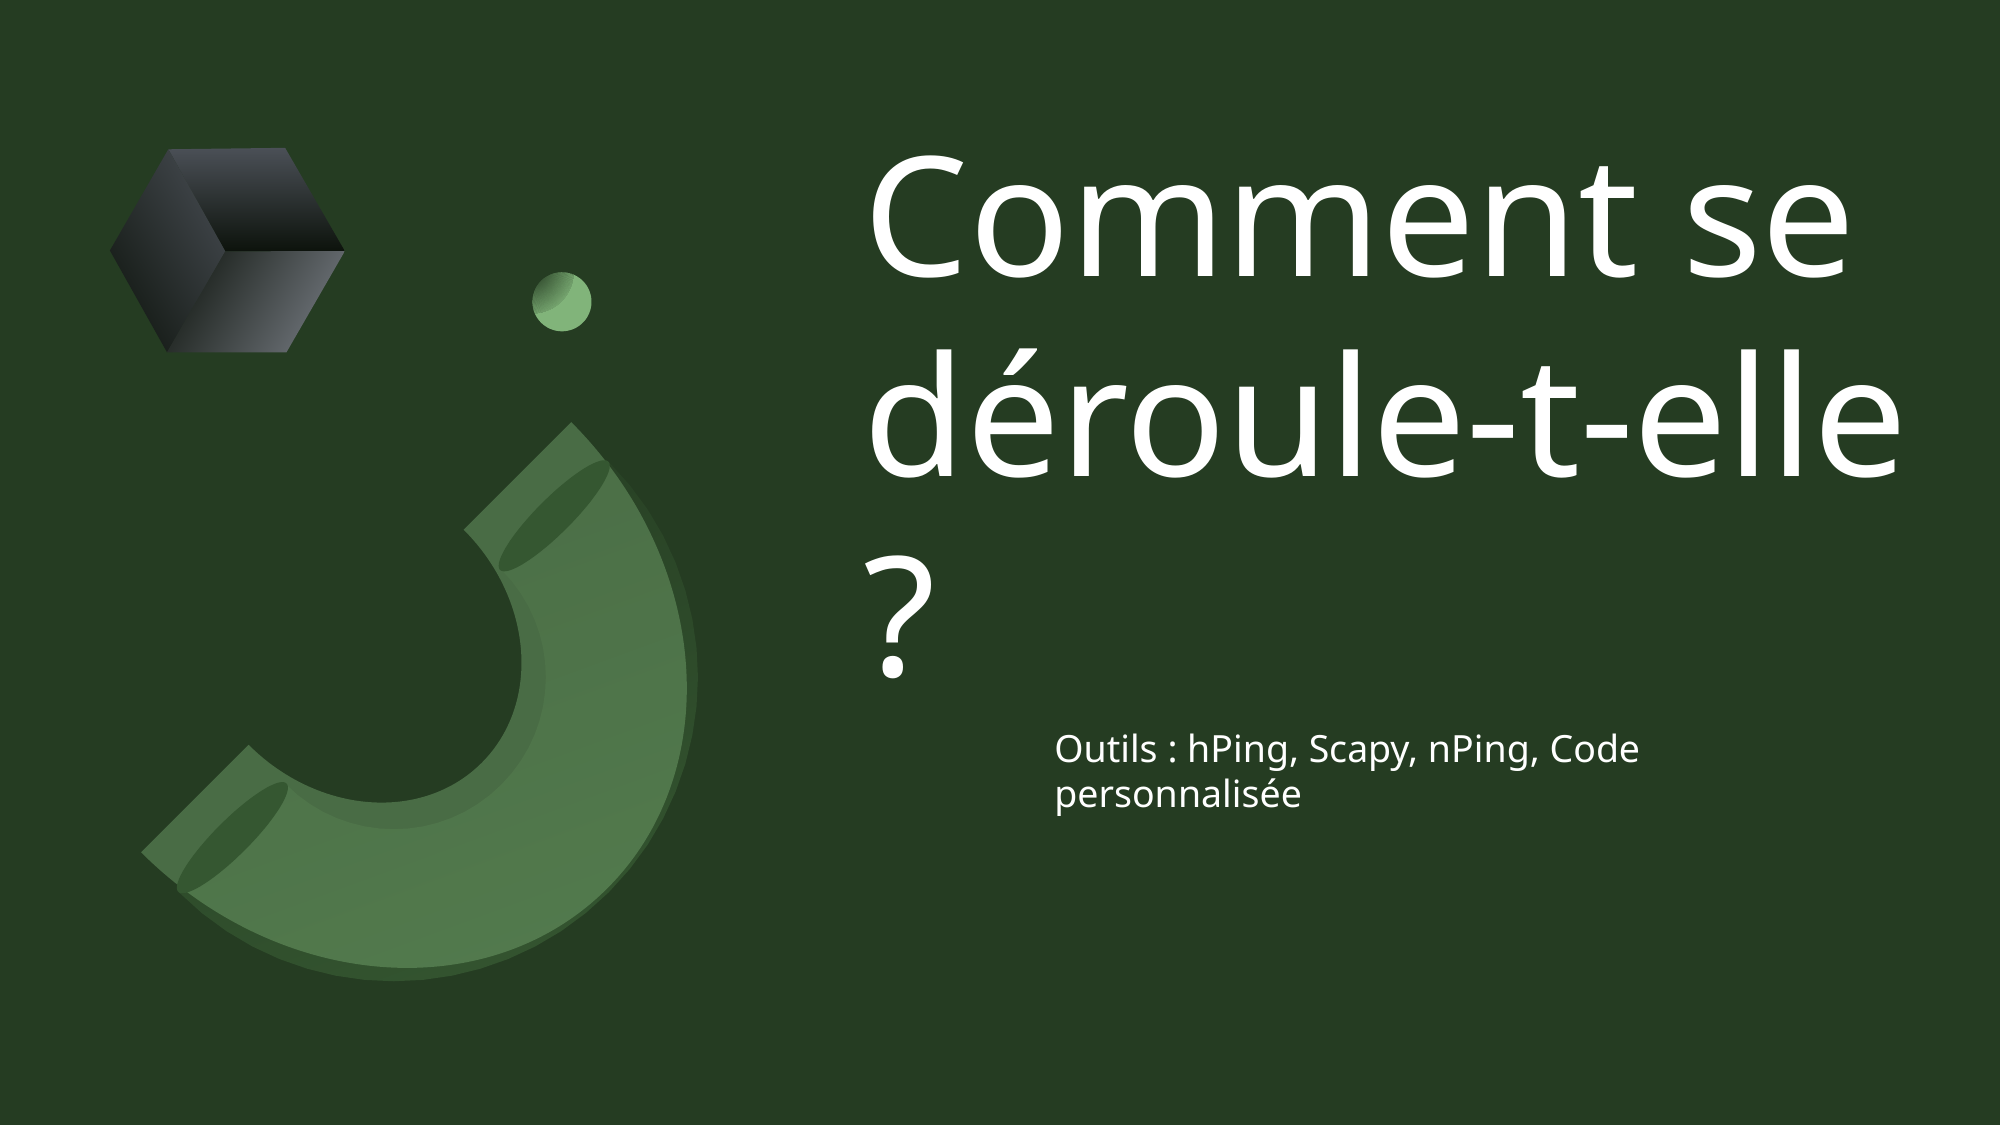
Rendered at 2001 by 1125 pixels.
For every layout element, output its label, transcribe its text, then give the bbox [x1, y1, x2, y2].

text_box Outils : hPing, Scapy, nPing, Code personnalisée [1039, 717, 1789, 824]
text_box [0, 0, 2000, 1125]
title Comment se déroule-t-elle ? [864, 90, 1910, 710]
